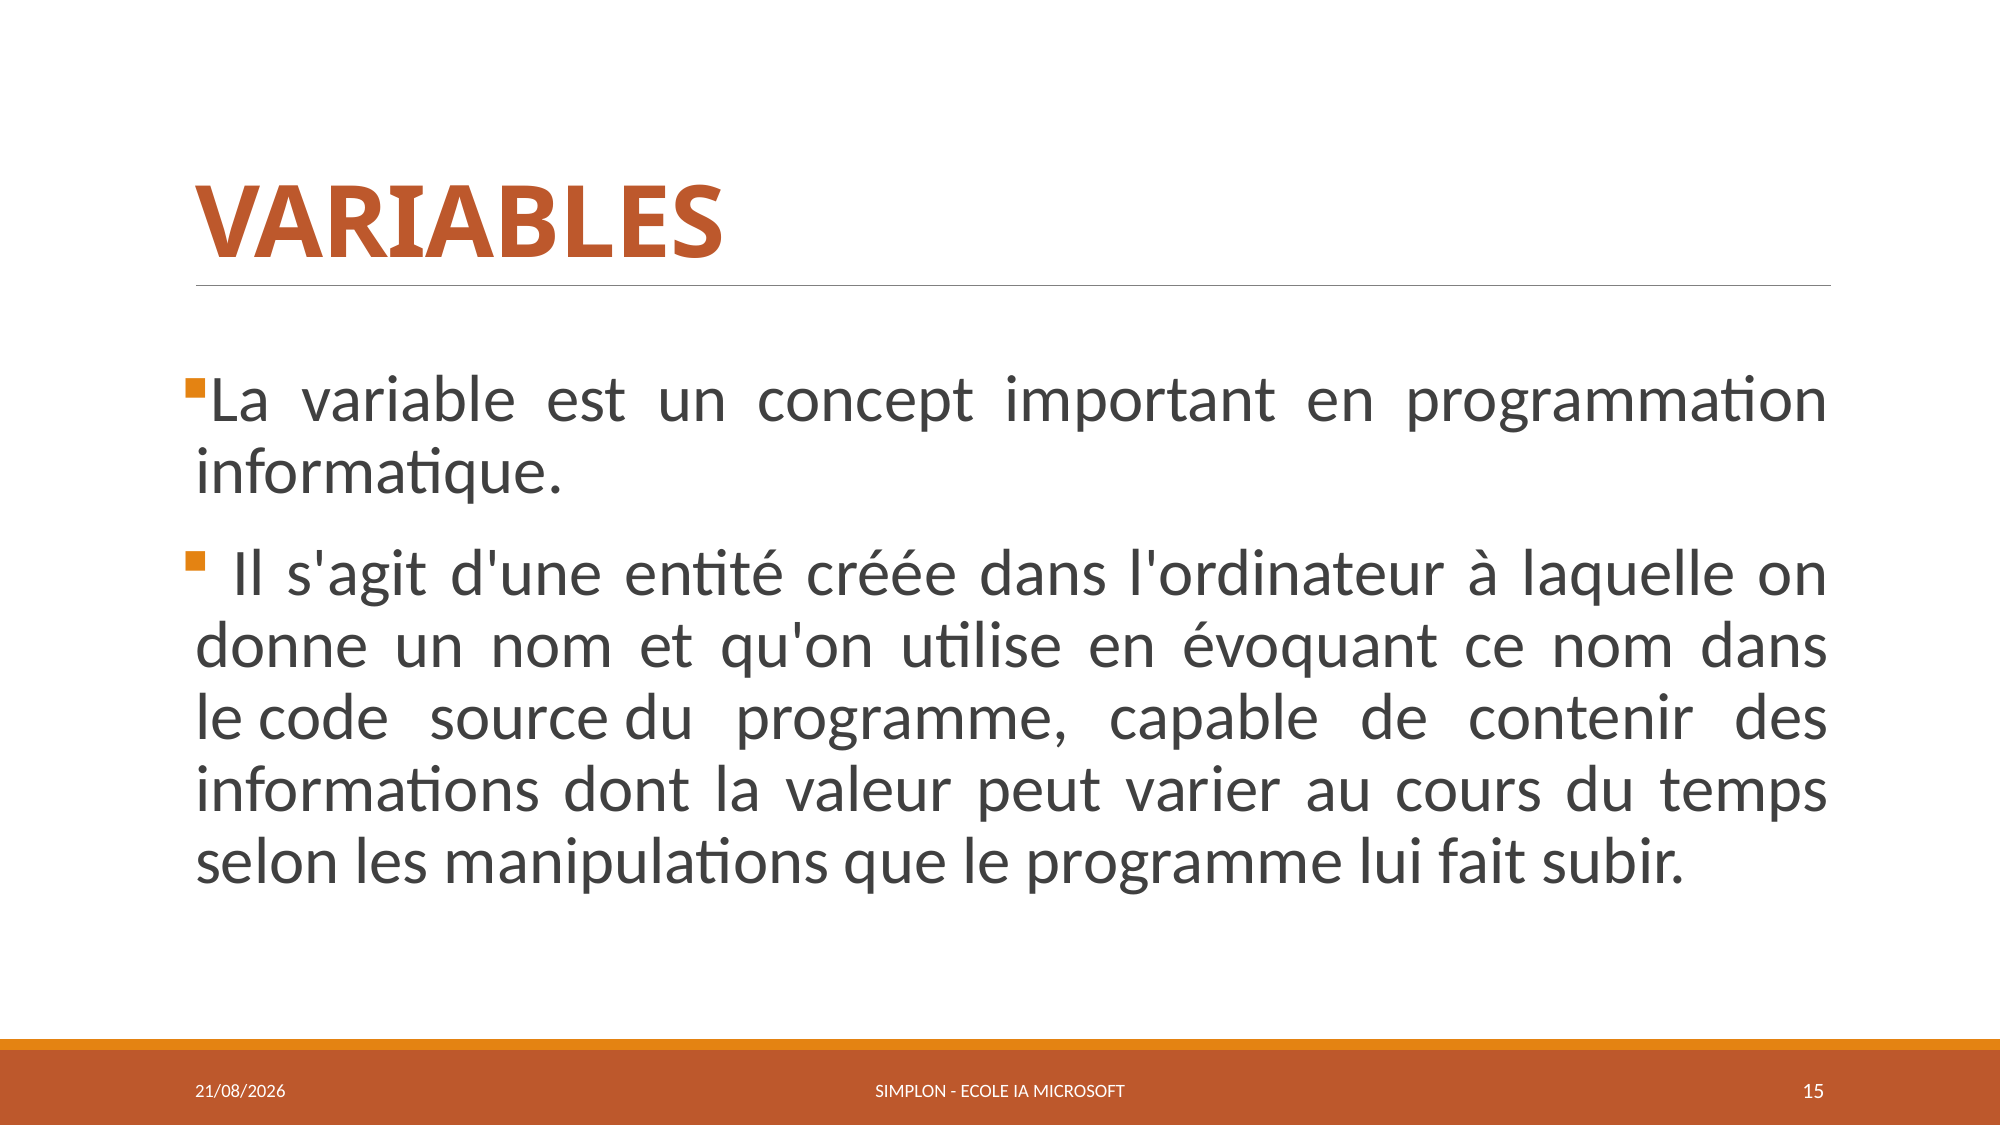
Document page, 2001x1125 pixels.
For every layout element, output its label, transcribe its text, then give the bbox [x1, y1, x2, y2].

footer Simplon - Ecole IA Microsoft [604, 1059, 1396, 1120]
slide_number <numéro> [1624, 1059, 1840, 1120]
list La variable est un concept important en programmation informatique. Il s'agit d'une entité créée dans l'ordinateur à laquelle on donne un nom et qu'on utilise en évoquant ce nom dans le code source du programme, capable de contenir des informations dont la valeur peut varier au cours du temps selon les manipulations que le programme lui fait subir. [180, 302, 1830, 976]
slide_number 16/01/2020 [180, 1059, 586, 1120]
title VARIABLES [180, 47, 1830, 285]
